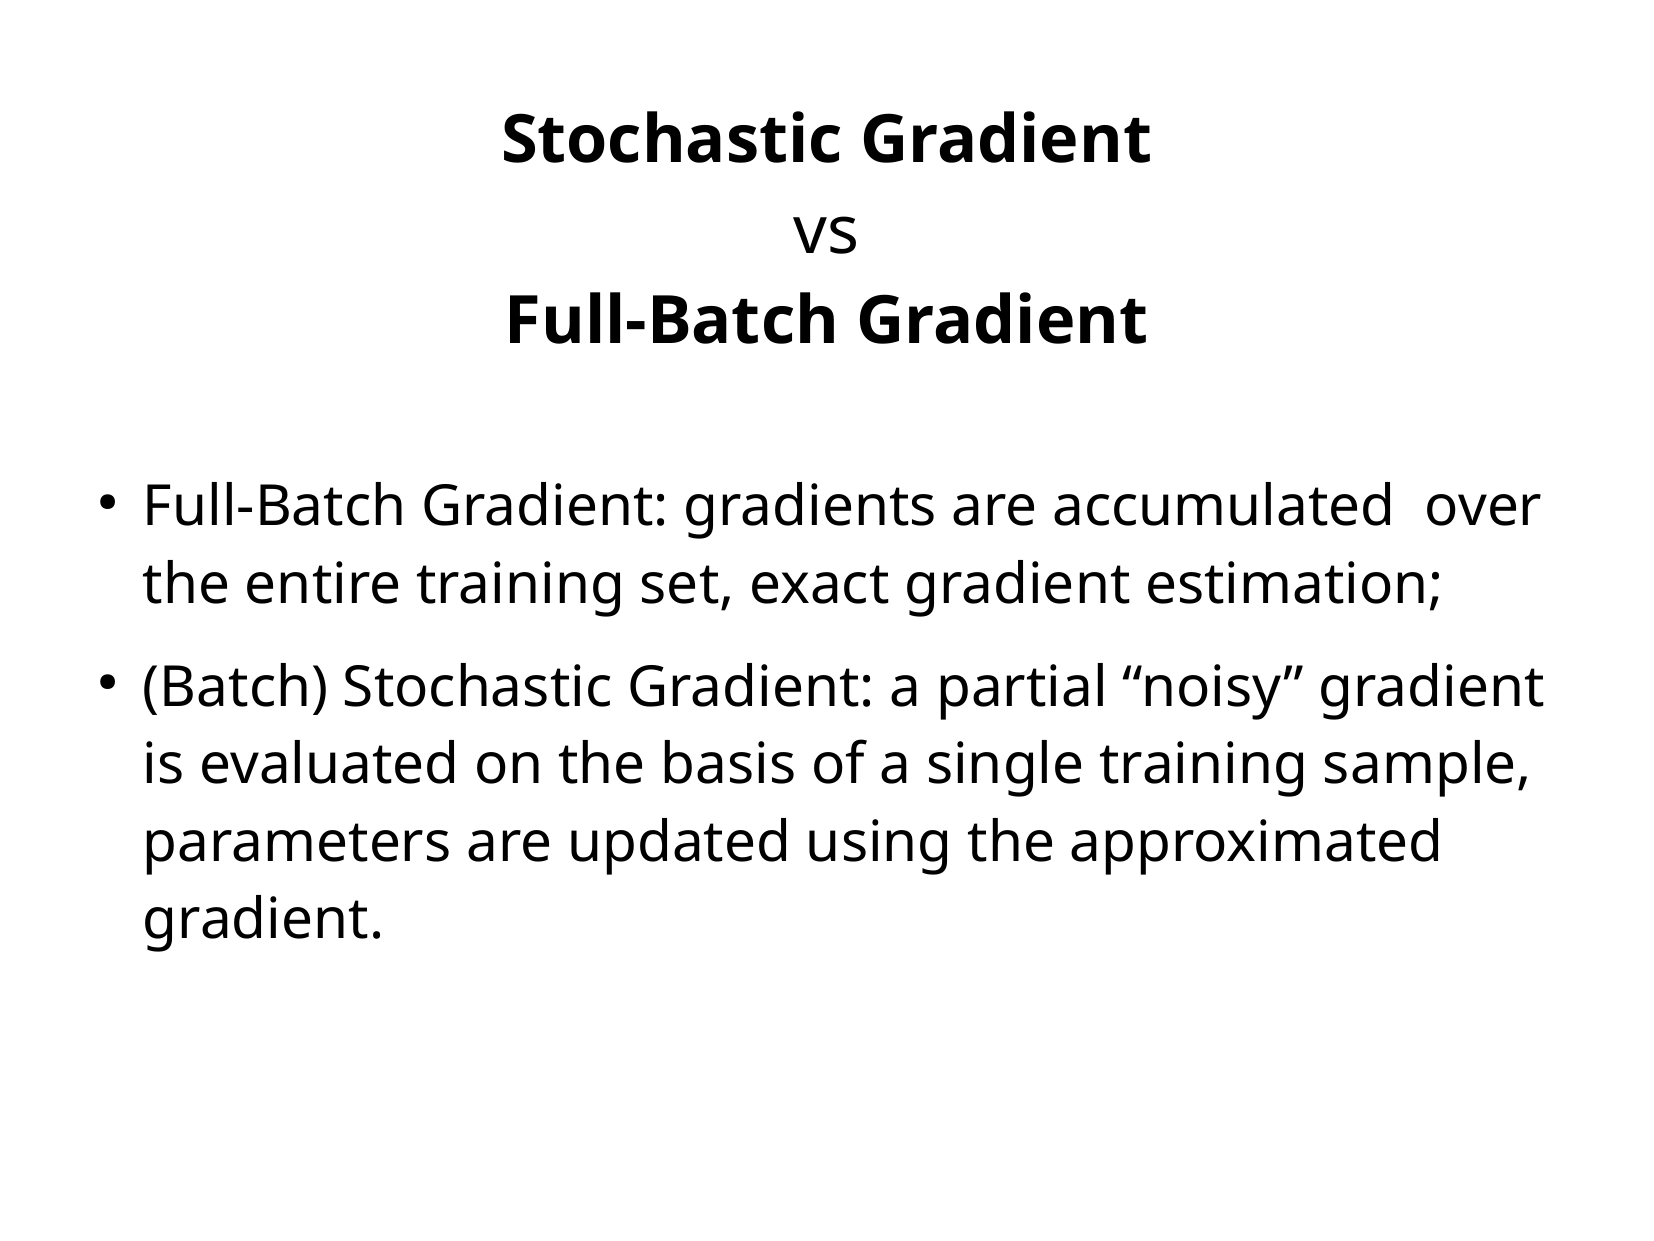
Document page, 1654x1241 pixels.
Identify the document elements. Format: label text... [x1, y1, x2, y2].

list Full-Batch Gradient: gradients are accumulated over the entire training set, exact gradient estimation; (Batch) Stochastic Gradient: a partial “noisy” gradient is evaluated on the basis of a single training sample, parameters are updated using the approximated gradient. [82, 465, 1571, 1010]
title Stochastic Gradient vs Full-Batch Gradient [82, 49, 1571, 406]
